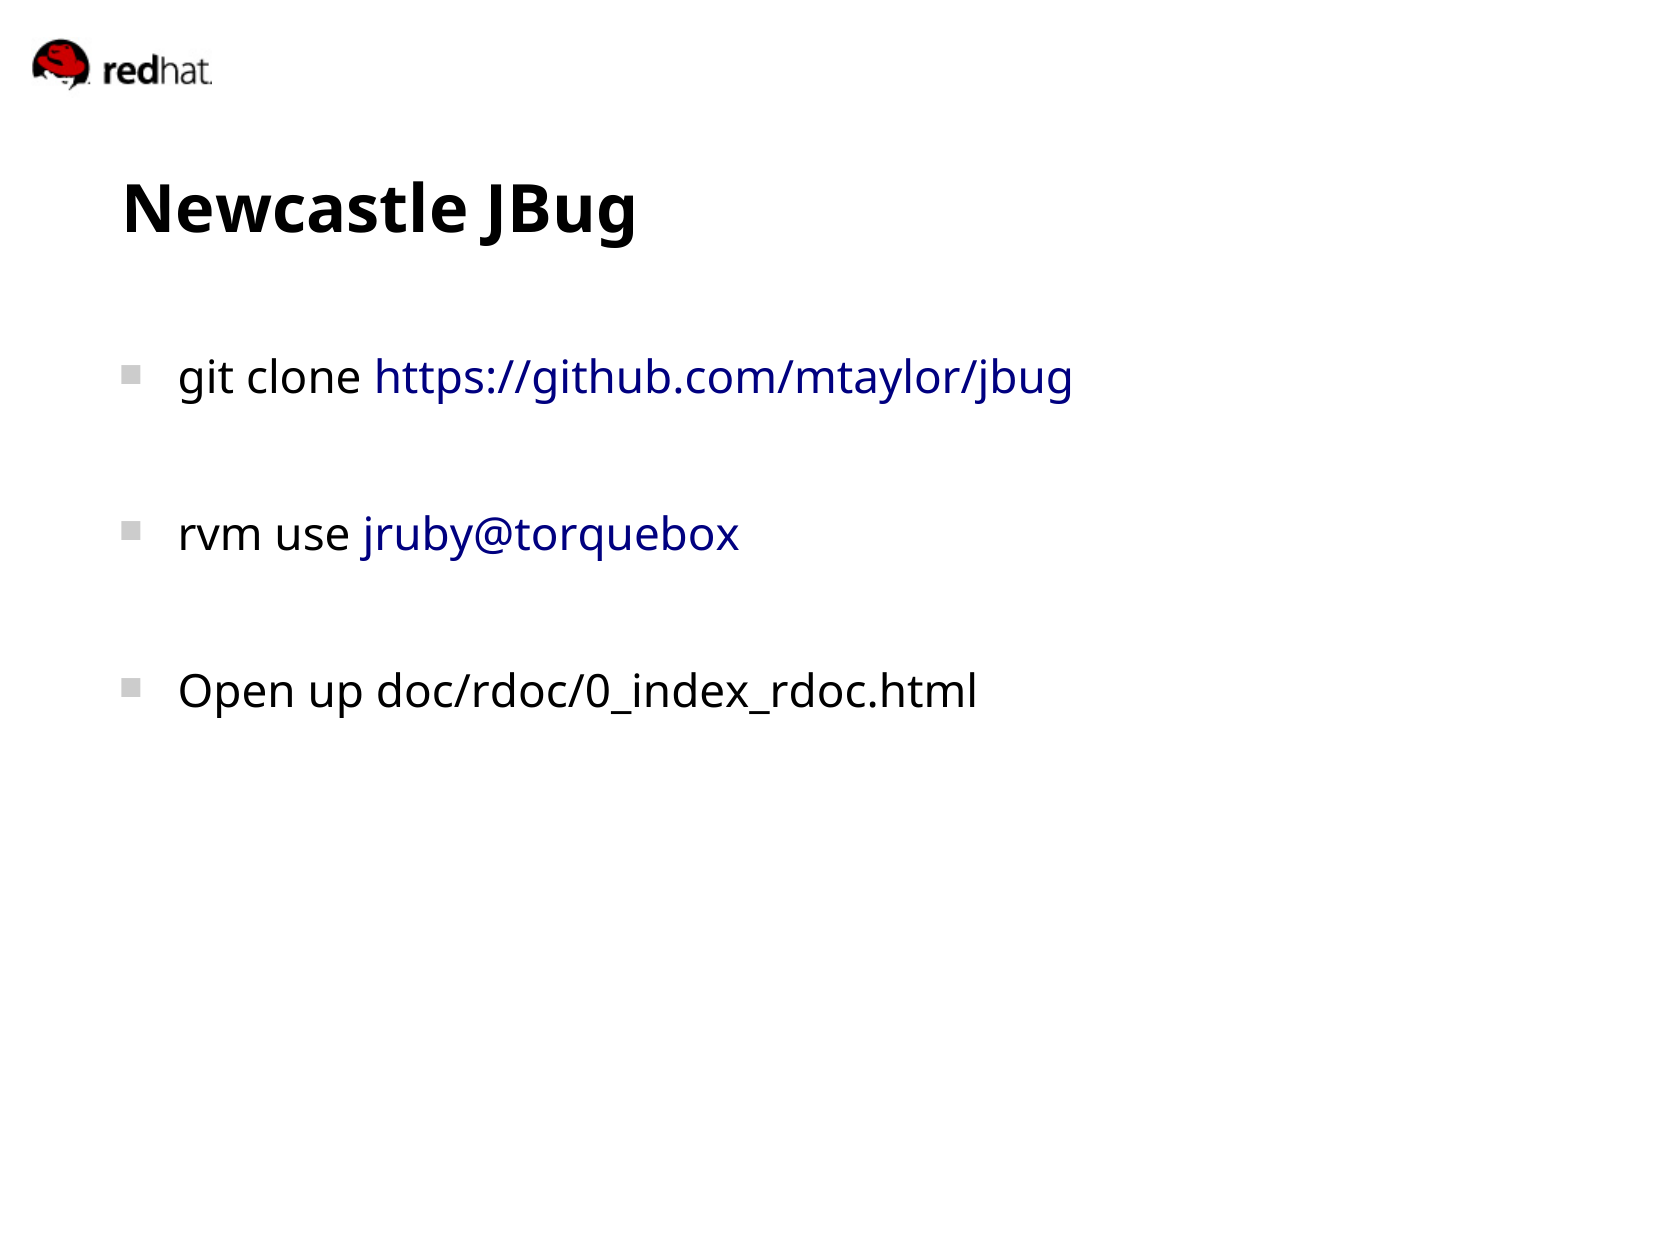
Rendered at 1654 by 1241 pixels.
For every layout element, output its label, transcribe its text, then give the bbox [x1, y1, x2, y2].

list git clone https://github.com/mtaylor/jbug rvm use jruby@torquebox Open up doc/rdoc/0_index_rdoc.html [121, 344, 1534, 1127]
picture [31, 37, 212, 98]
title Newcastle JBug [121, 102, 1534, 310]
